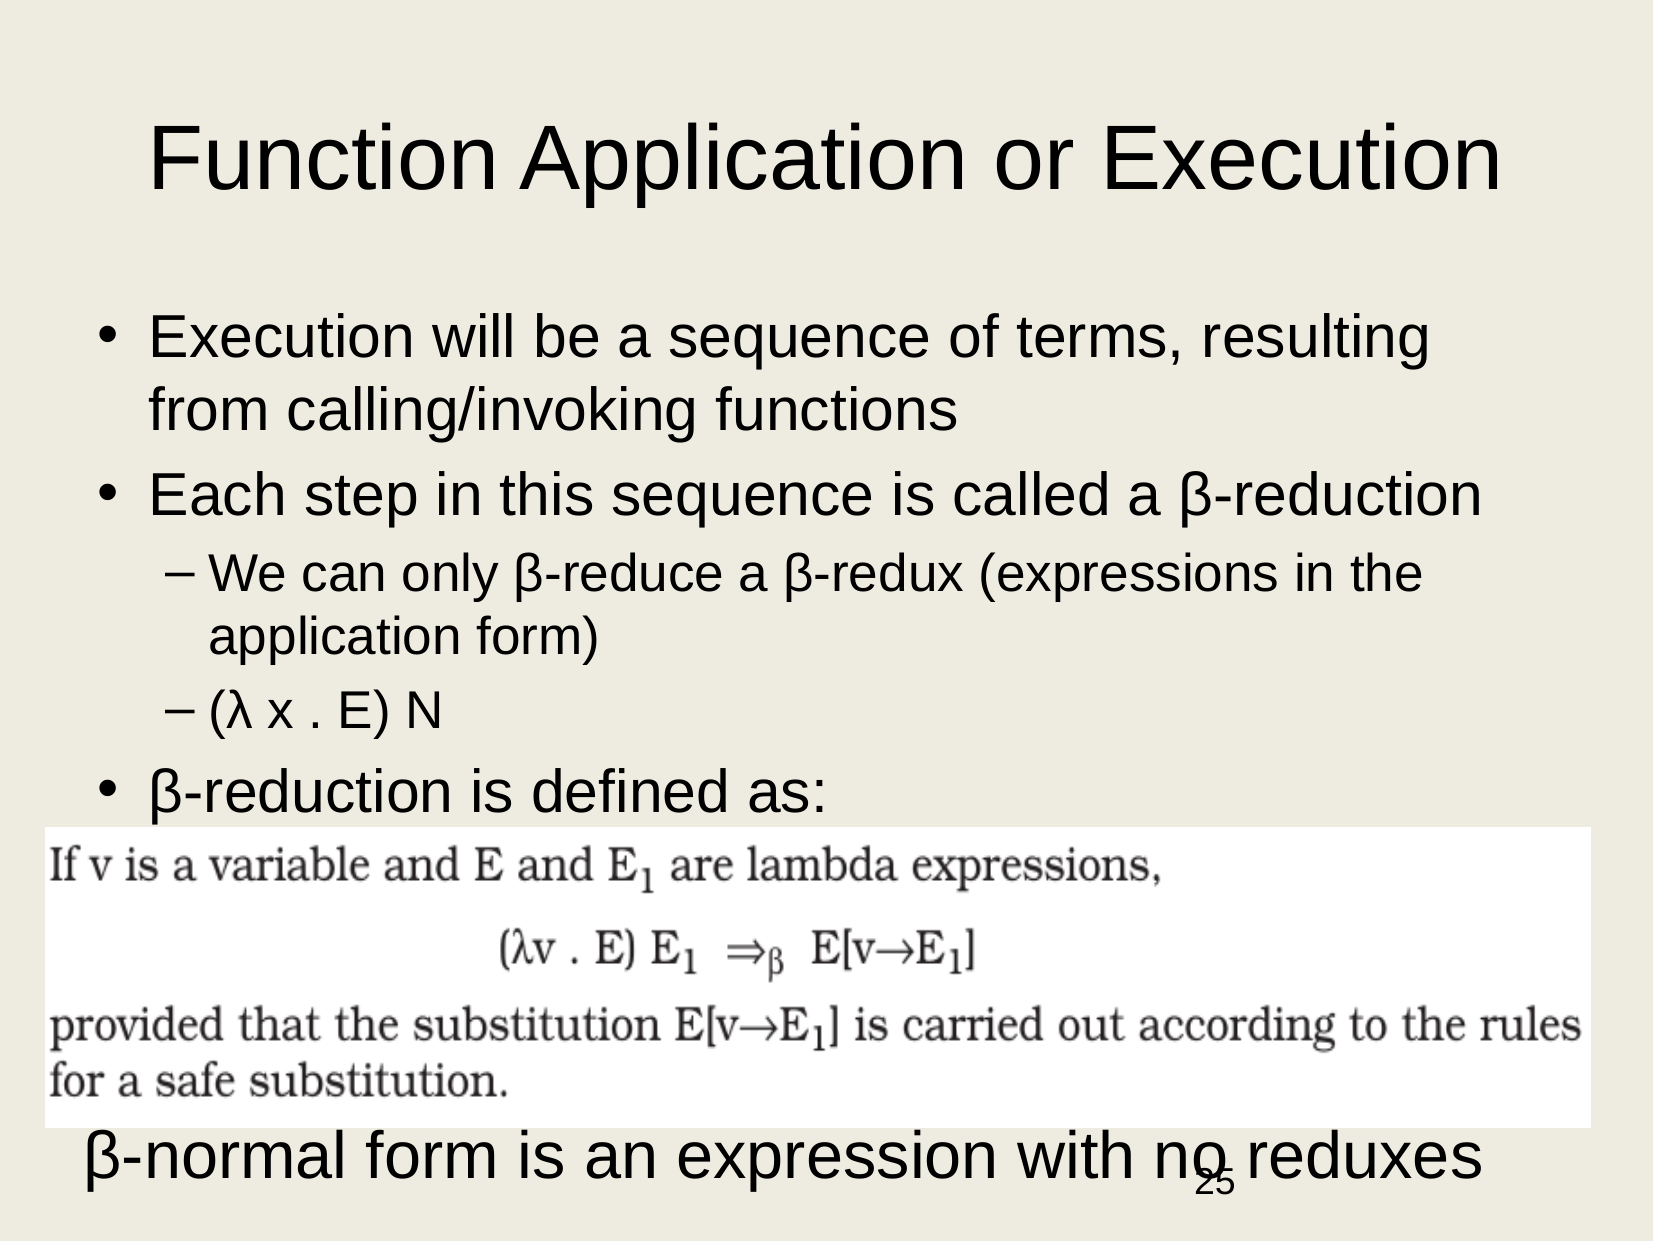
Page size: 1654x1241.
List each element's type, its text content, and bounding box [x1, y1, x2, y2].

text_box β-normal form is an expression with no reduxes [68, 1110, 1501, 1201]
list Execution will be a sequence of terms, resulting from calling/invoking functions Each step in this sequence is called a β-reduction We can only β-reduce a β-redux (expressions in the application form) (λ x . E) N β-reduction is defined as: [82, 289, 1571, 827]
slide_number <number> [1179, 1149, 1565, 1216]
title Function Application or Execution [82, 49, 1571, 257]
picture [45, 827, 1591, 1128]
